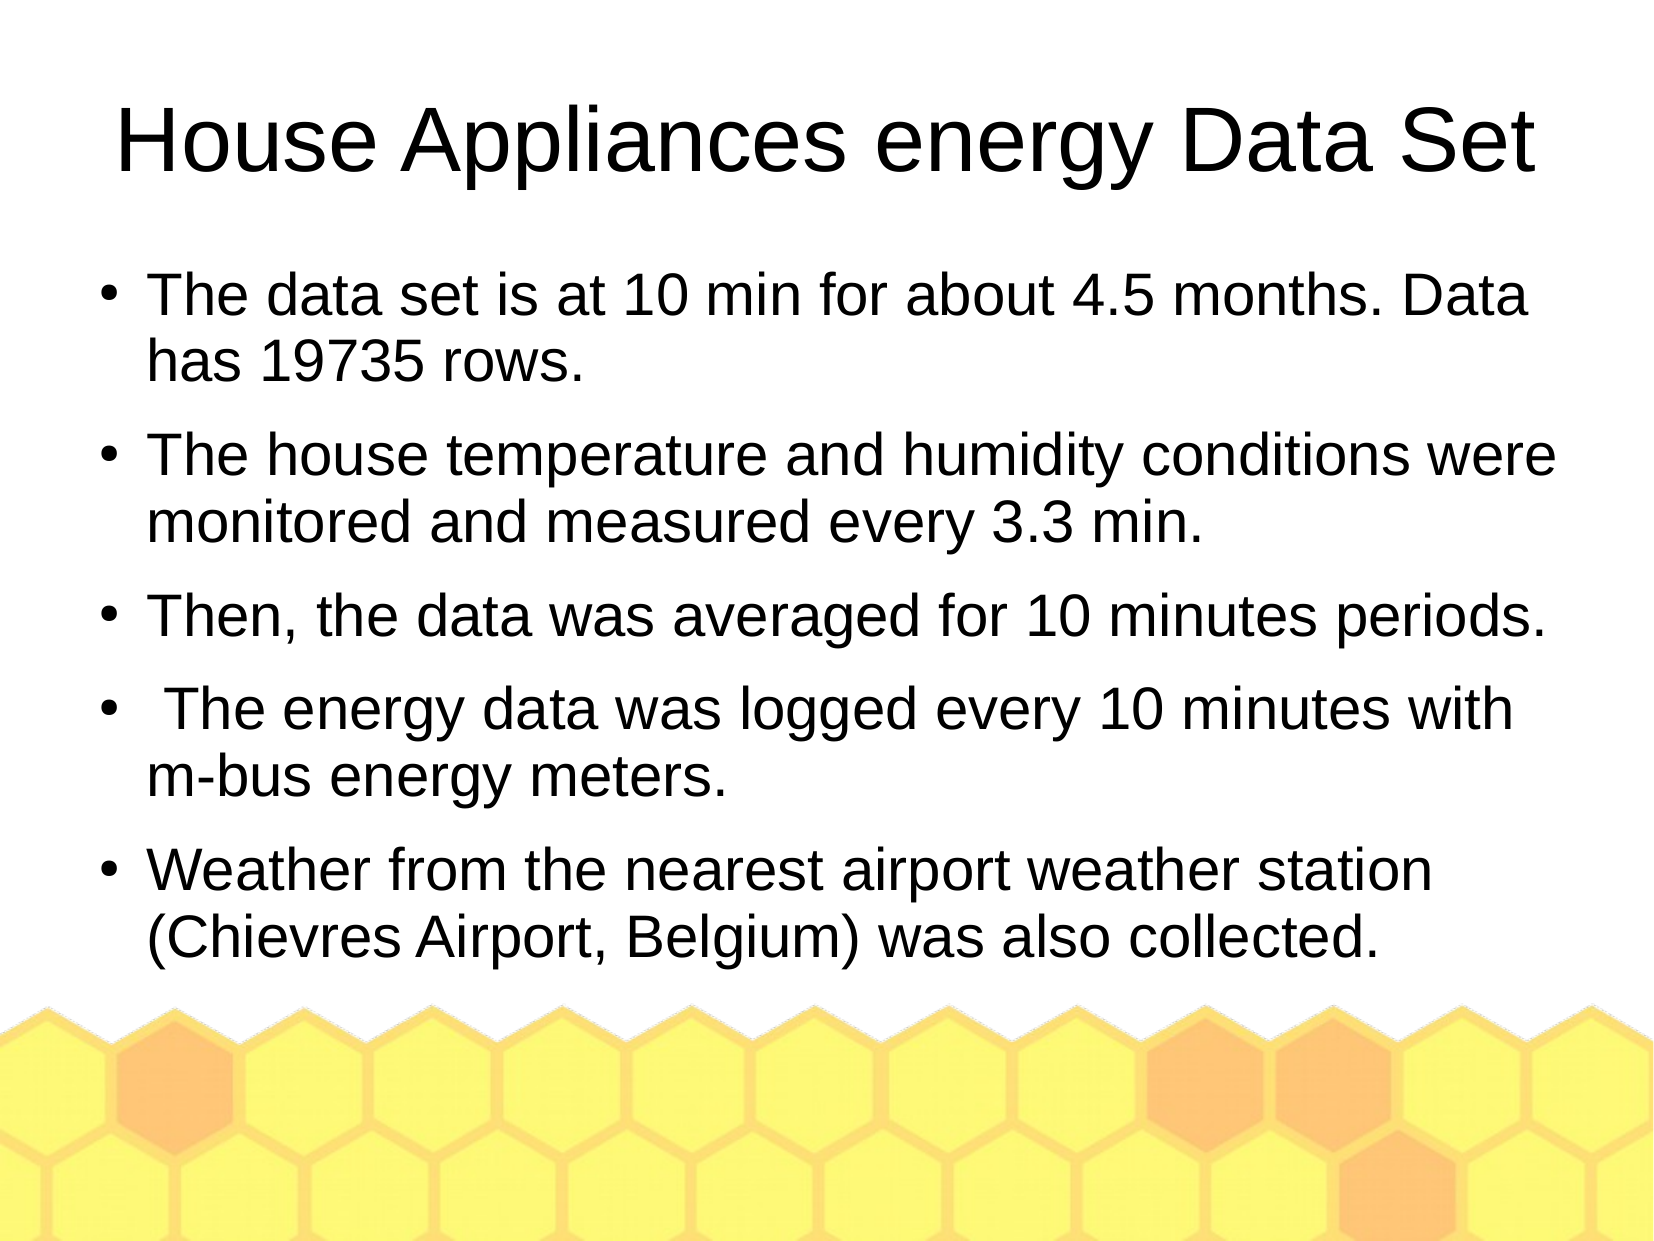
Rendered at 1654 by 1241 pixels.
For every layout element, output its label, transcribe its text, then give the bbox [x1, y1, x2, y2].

picture [0, 1001, 1654, 1241]
list The data set is at 10 min for about 4.5 months. Data has 19735 rows. The house temperature and humidity conditions were monitored and measured every 3.3 min. Then, the data was averaged for 10 minutes periods. The energy data was logged every 10 minutes with m-bus energy meters. Weather from the nearest airport weather station (Chievres Airport, Belgium) was also collected. [82, 260, 1571, 980]
title House Appliances energy Data Set [82, 0, 1571, 192]
